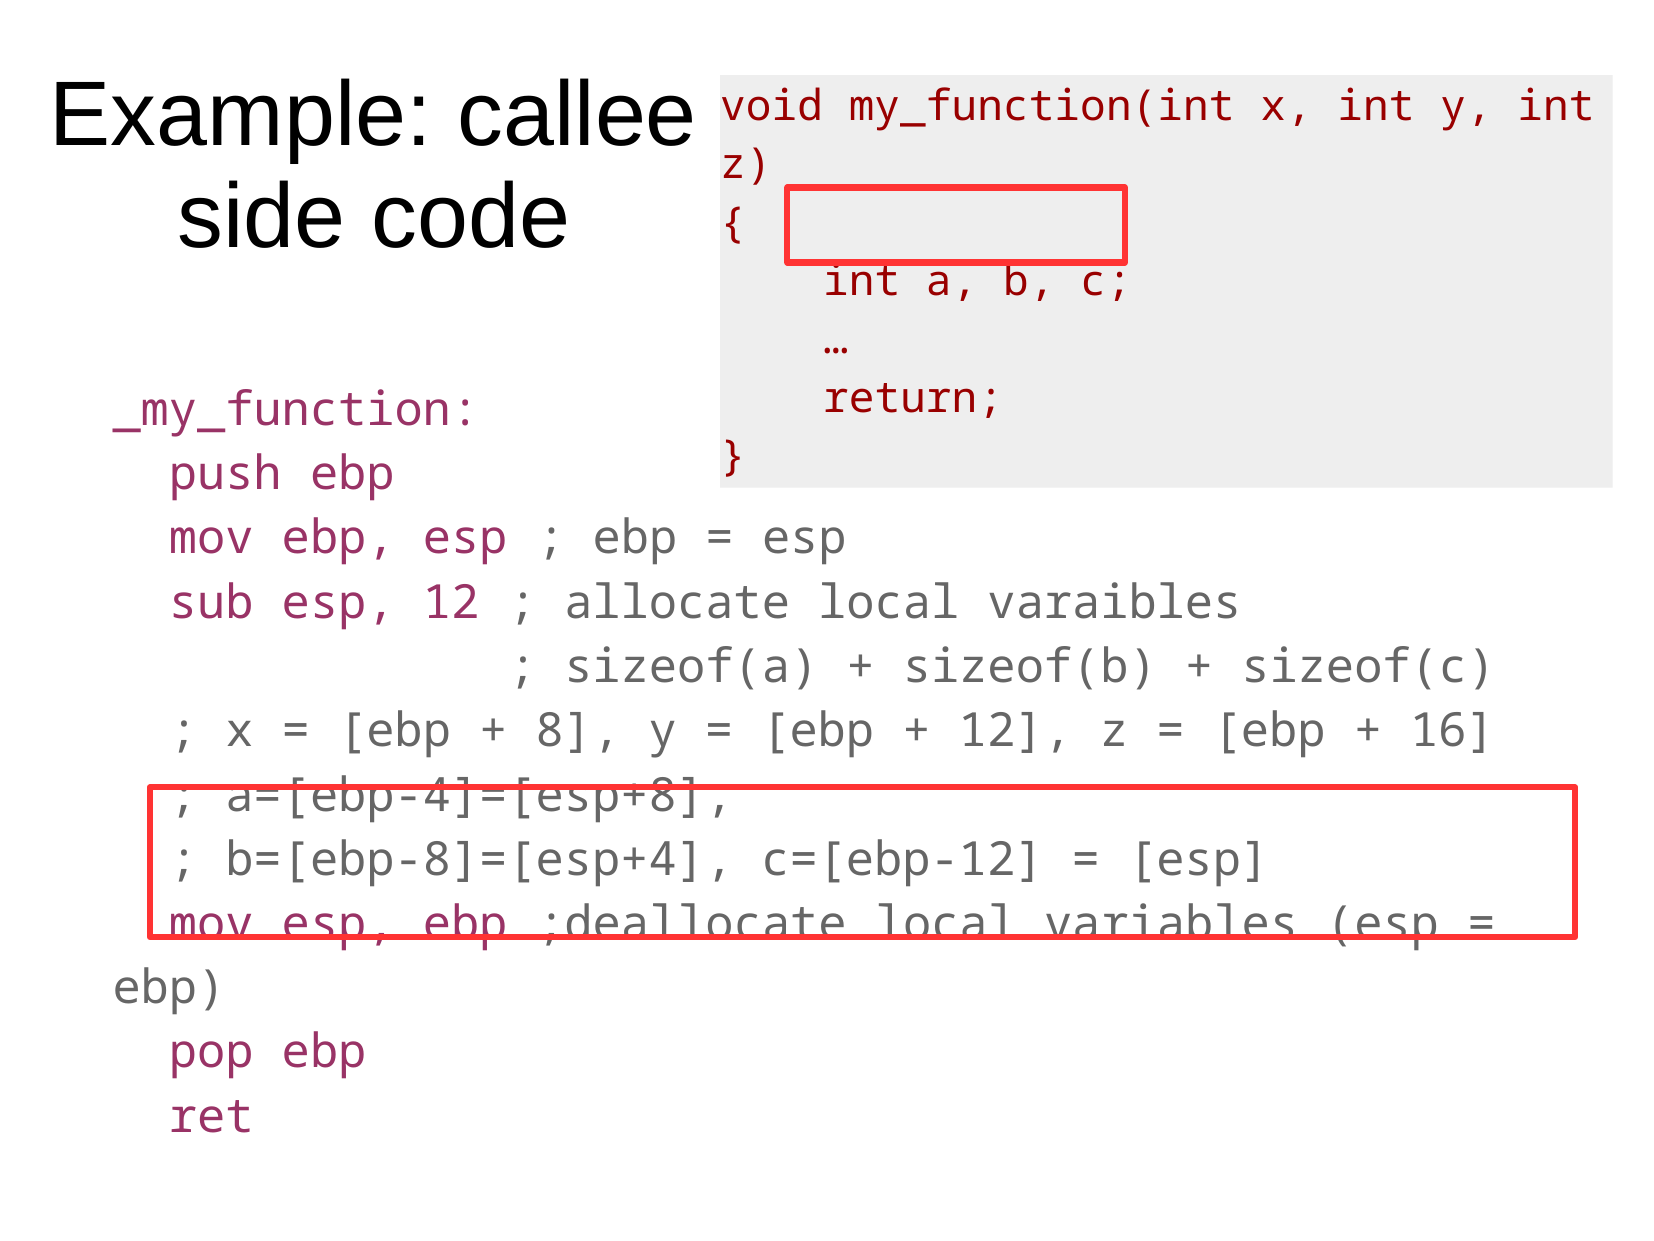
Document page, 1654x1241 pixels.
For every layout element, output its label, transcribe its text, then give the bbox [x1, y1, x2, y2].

list _my_function: push ebp mov ebp, esp ; ebp = esp sub esp, 12 ; allocate local varaibles ; sizeof(a) + sizeof(b) + sizeof(c) ; x = [ebp + 8], y = [ebp + 12], z = [ebp + 16] ; a=[ebp-4]=[esp+8], ; b=[ebp-8]=[esp+4], c=[ebp-12] = [esp] mov esp, ebp ;deallocate local variables (esp = ebp) pop ebp ret [112, 375, 1572, 1163]
title Example: callee side code [21, 61, 727, 269]
list void my_function(int x, int y, int z) { int a, b, c; … return; } [720, 75, 1613, 488]
list _my_function: push ebp mov ebp, esp ; ebp = esp sub esp, 12 ; allocate local varaibles ; sizeof(a) + sizeof(b) + sizeof(c) ; x = [ebp + 8], y = [ebp + 12], z = [ebp + 16] ; a=[ebp-4]=[esp+8], ; b=[ebp-8]=[esp+4], c=[ebp-12] = [esp] mov esp, ebp ;deallocate local variables (esp = ebp) pop ebp ret [153, 790, 1572, 934]
